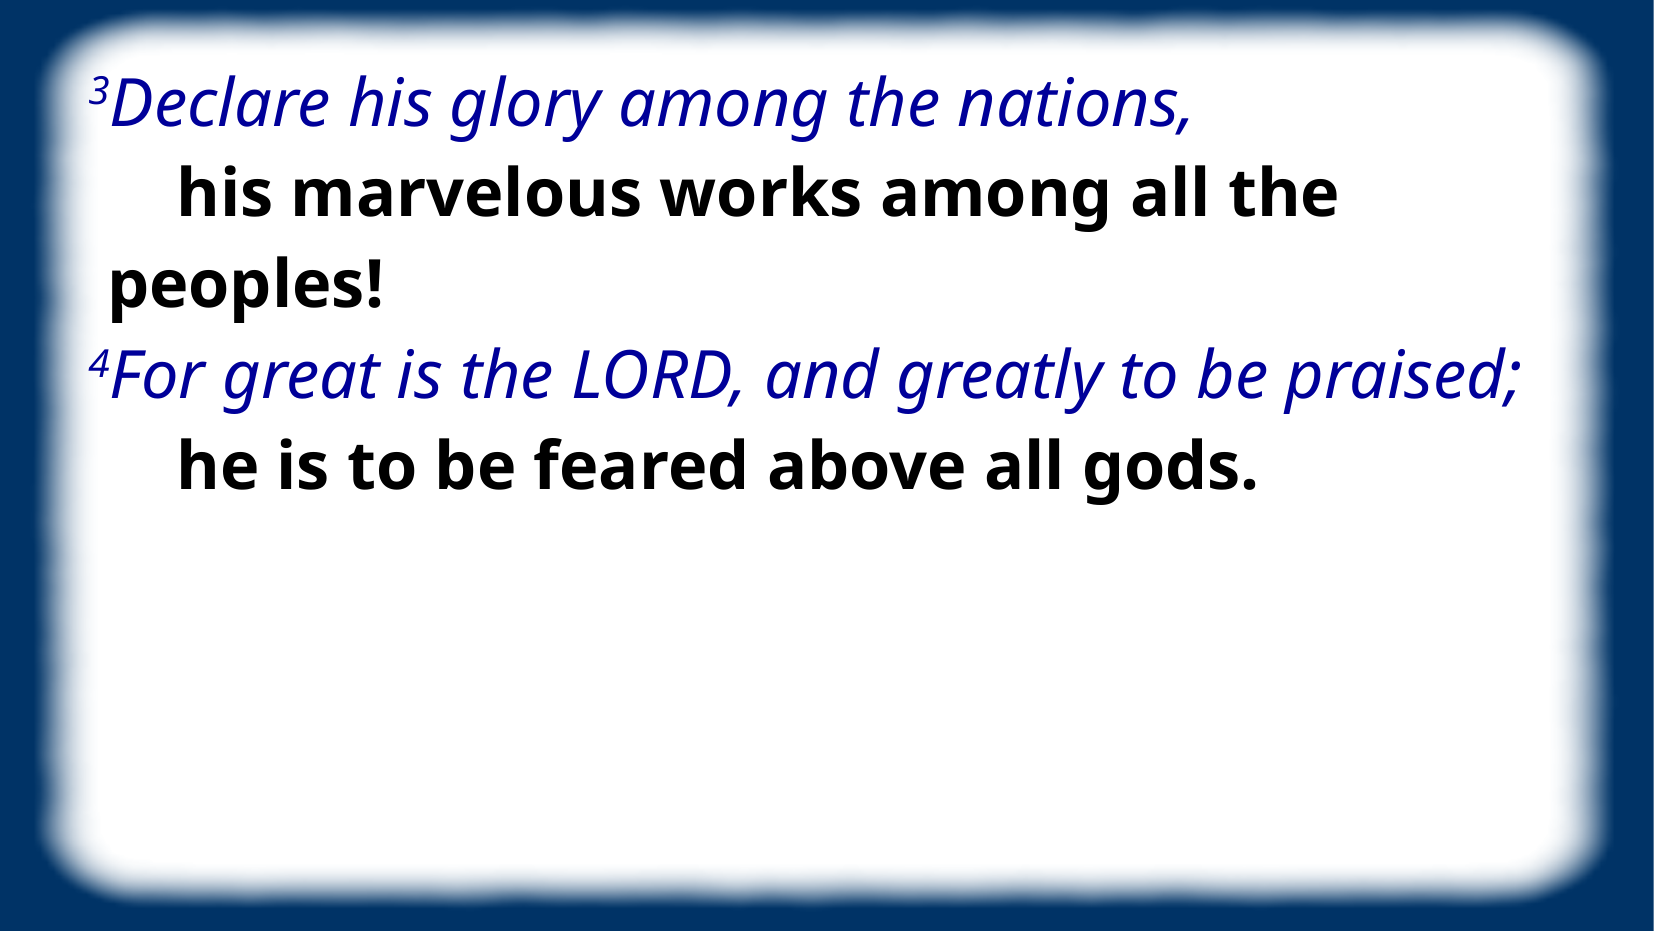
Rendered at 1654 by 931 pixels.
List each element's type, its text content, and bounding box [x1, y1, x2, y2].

text_box 3Declare his glory among the nations, his marvelous works among all the peoples! 4For great is the LORD, and greatly to be praised; he is to be feared above all gods. [73, 47, 1574, 421]
picture [0, 0, 1654, 931]
